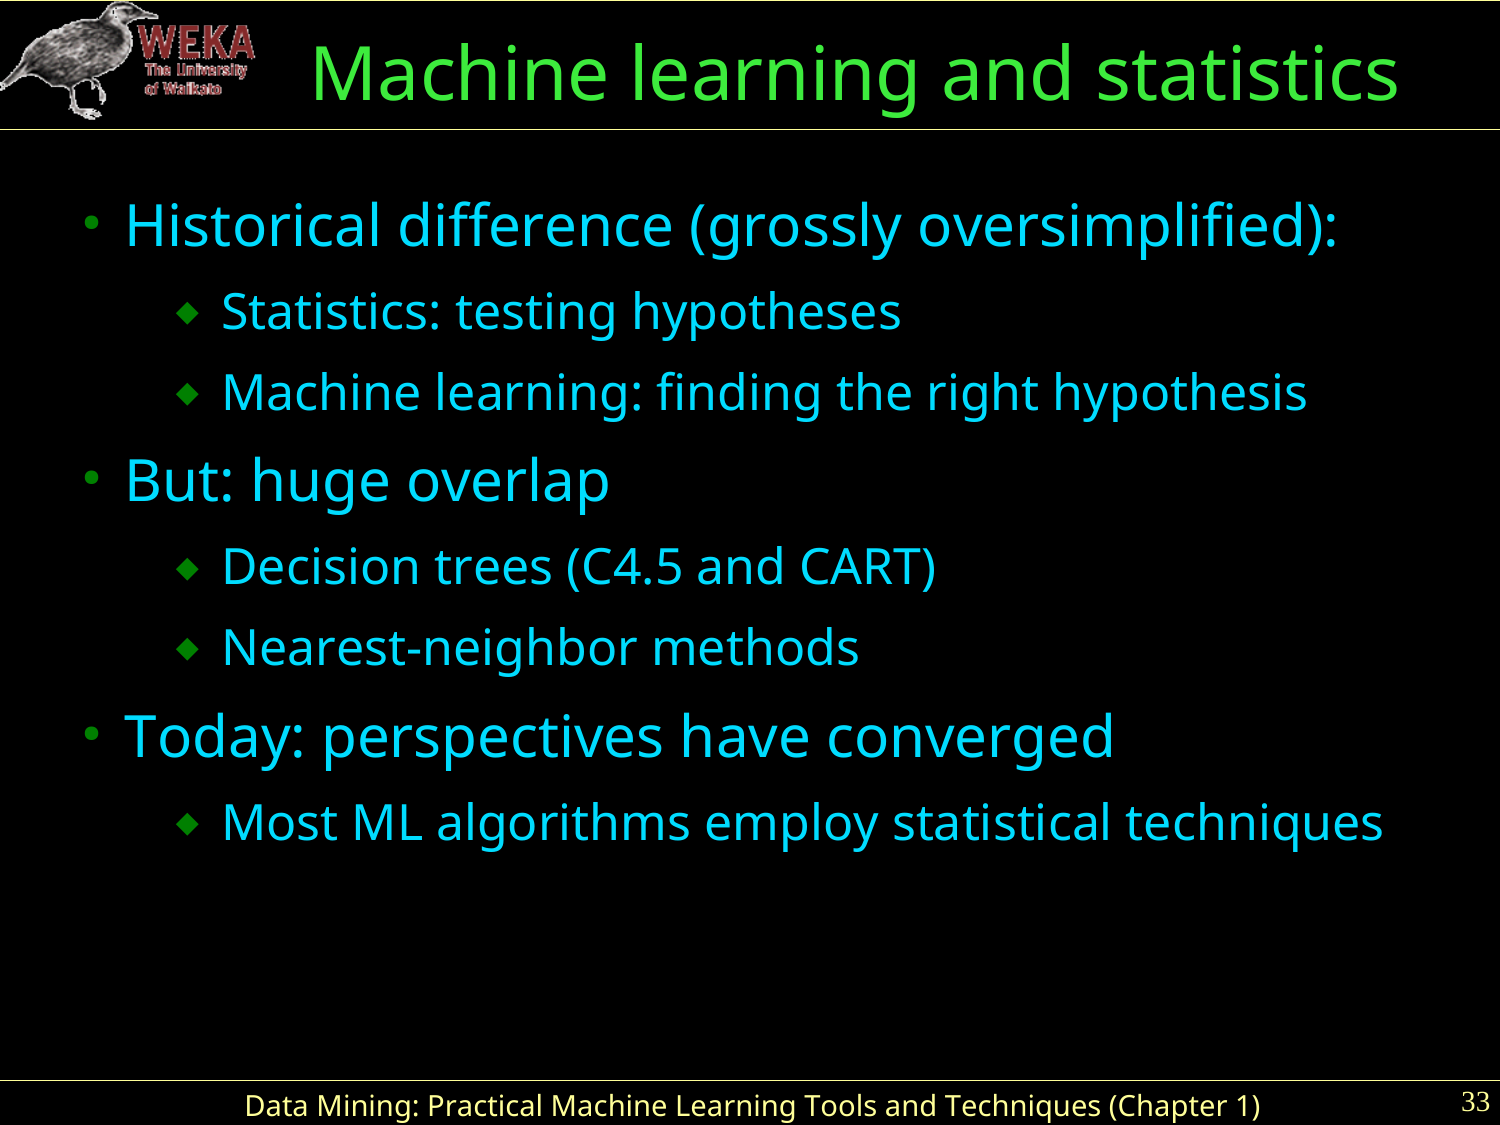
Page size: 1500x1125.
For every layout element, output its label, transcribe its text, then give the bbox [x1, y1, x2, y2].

title Machine learning and statistics [295, 0, 1500, 173]
list Historical difference (grossly oversimplified): Statistics: testing hypotheses Machine learning: finding the right hypothesis But: huge overlap Decision trees (C4.5 and CART) Nearest-neighbor methods Today: perspectives have converged Most ML algorithms employ statistical techniques [67, 177, 1418, 1093]
picture [0, 1, 266, 129]
